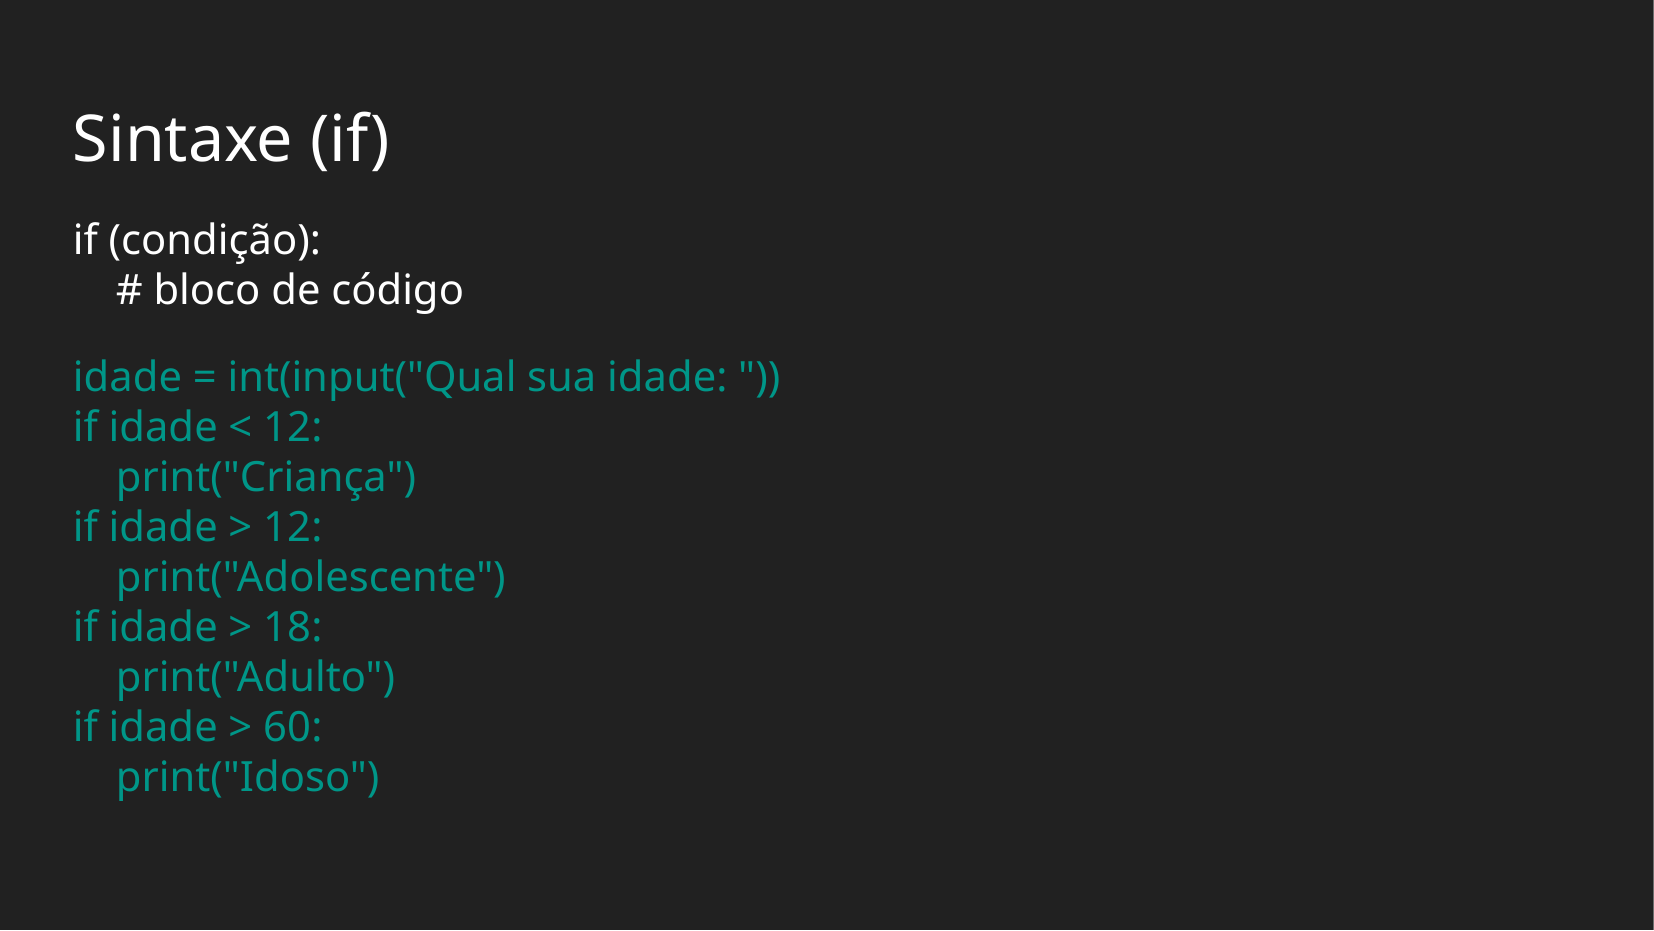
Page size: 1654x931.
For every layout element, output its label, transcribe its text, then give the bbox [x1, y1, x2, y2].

title Sintaxe (if) [56, 80, 1598, 185]
list if (condição): # bloco de código idade = int(input("Qual sua idade: ")) if idade < 12: print("Criança") if idade > 12: print("Adolescente") if idade > 18: print("Adulto") if idade > 60: print("Idoso") [56, 195, 1585, 914]
